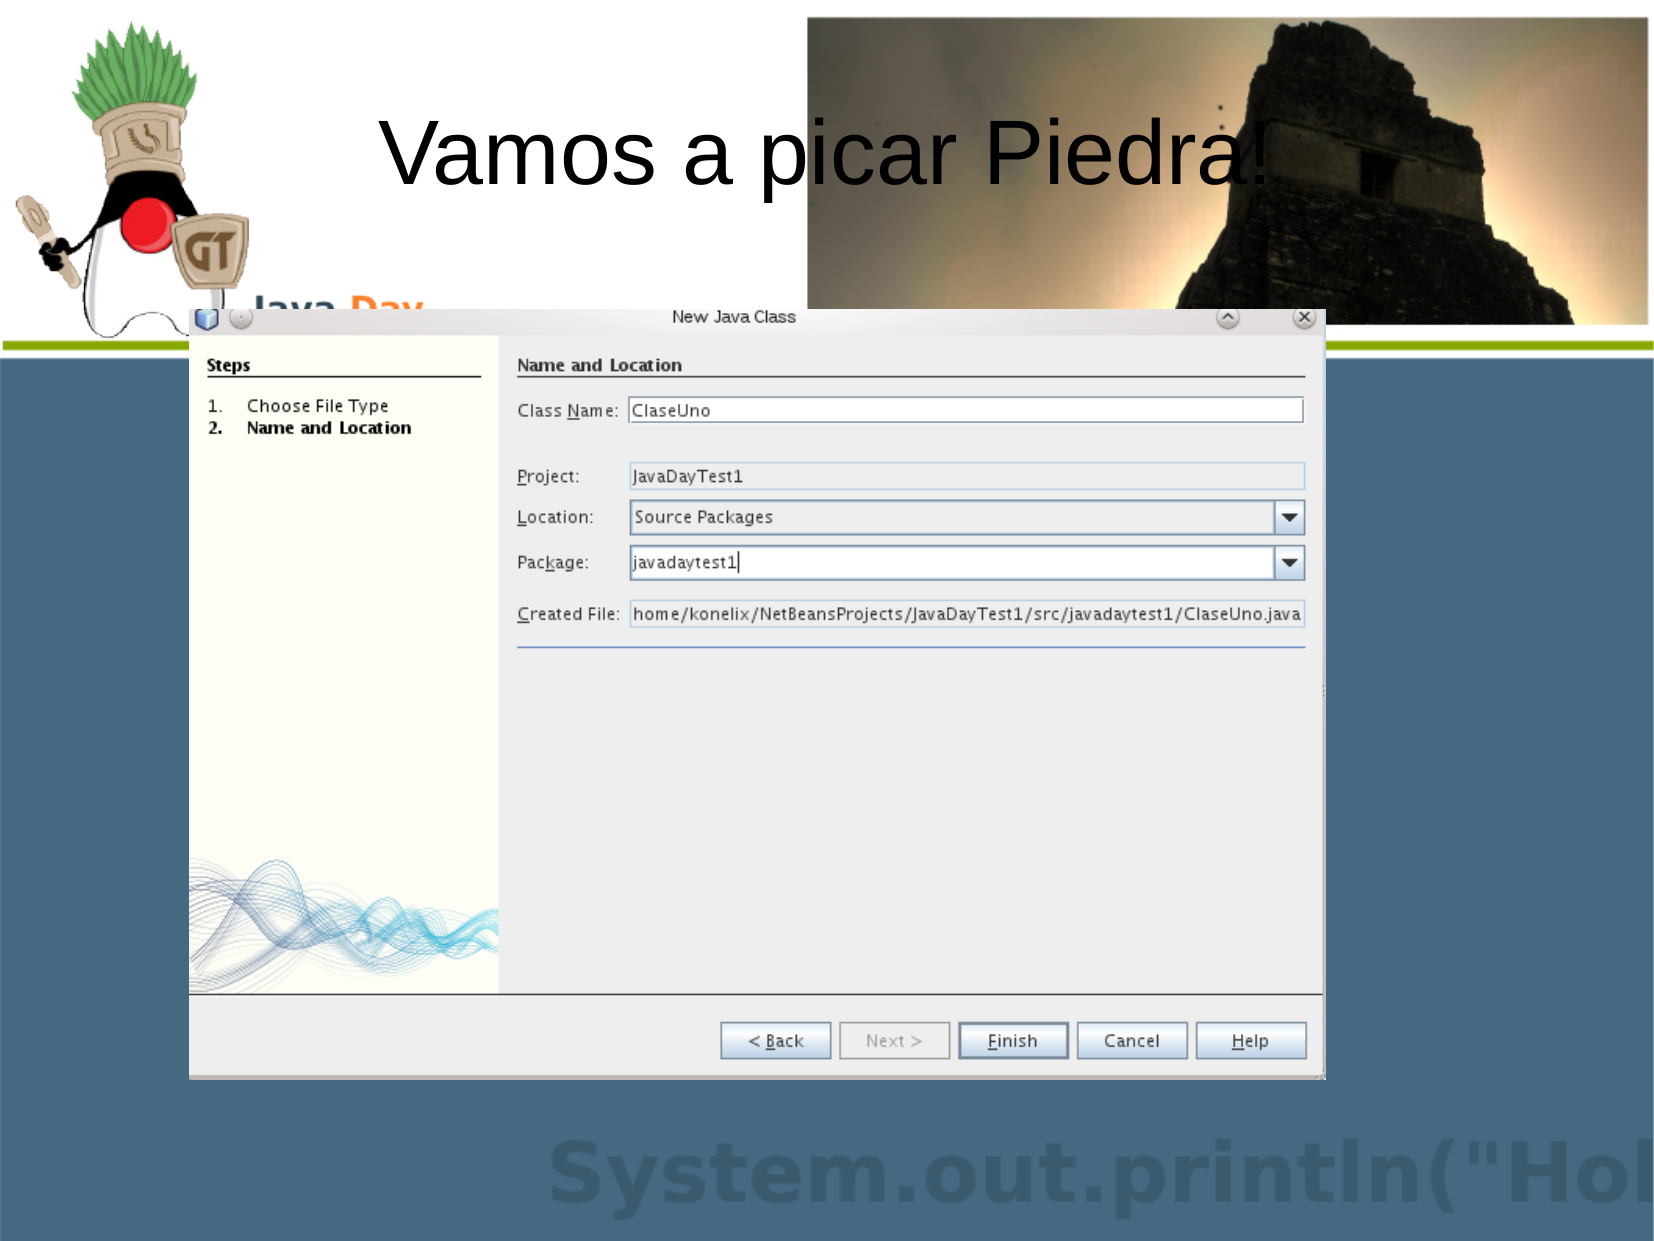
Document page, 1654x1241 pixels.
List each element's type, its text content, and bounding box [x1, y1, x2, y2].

picture [0, 0, 1654, 1241]
title Vamos a picar Piedra! [82, 49, 1571, 257]
